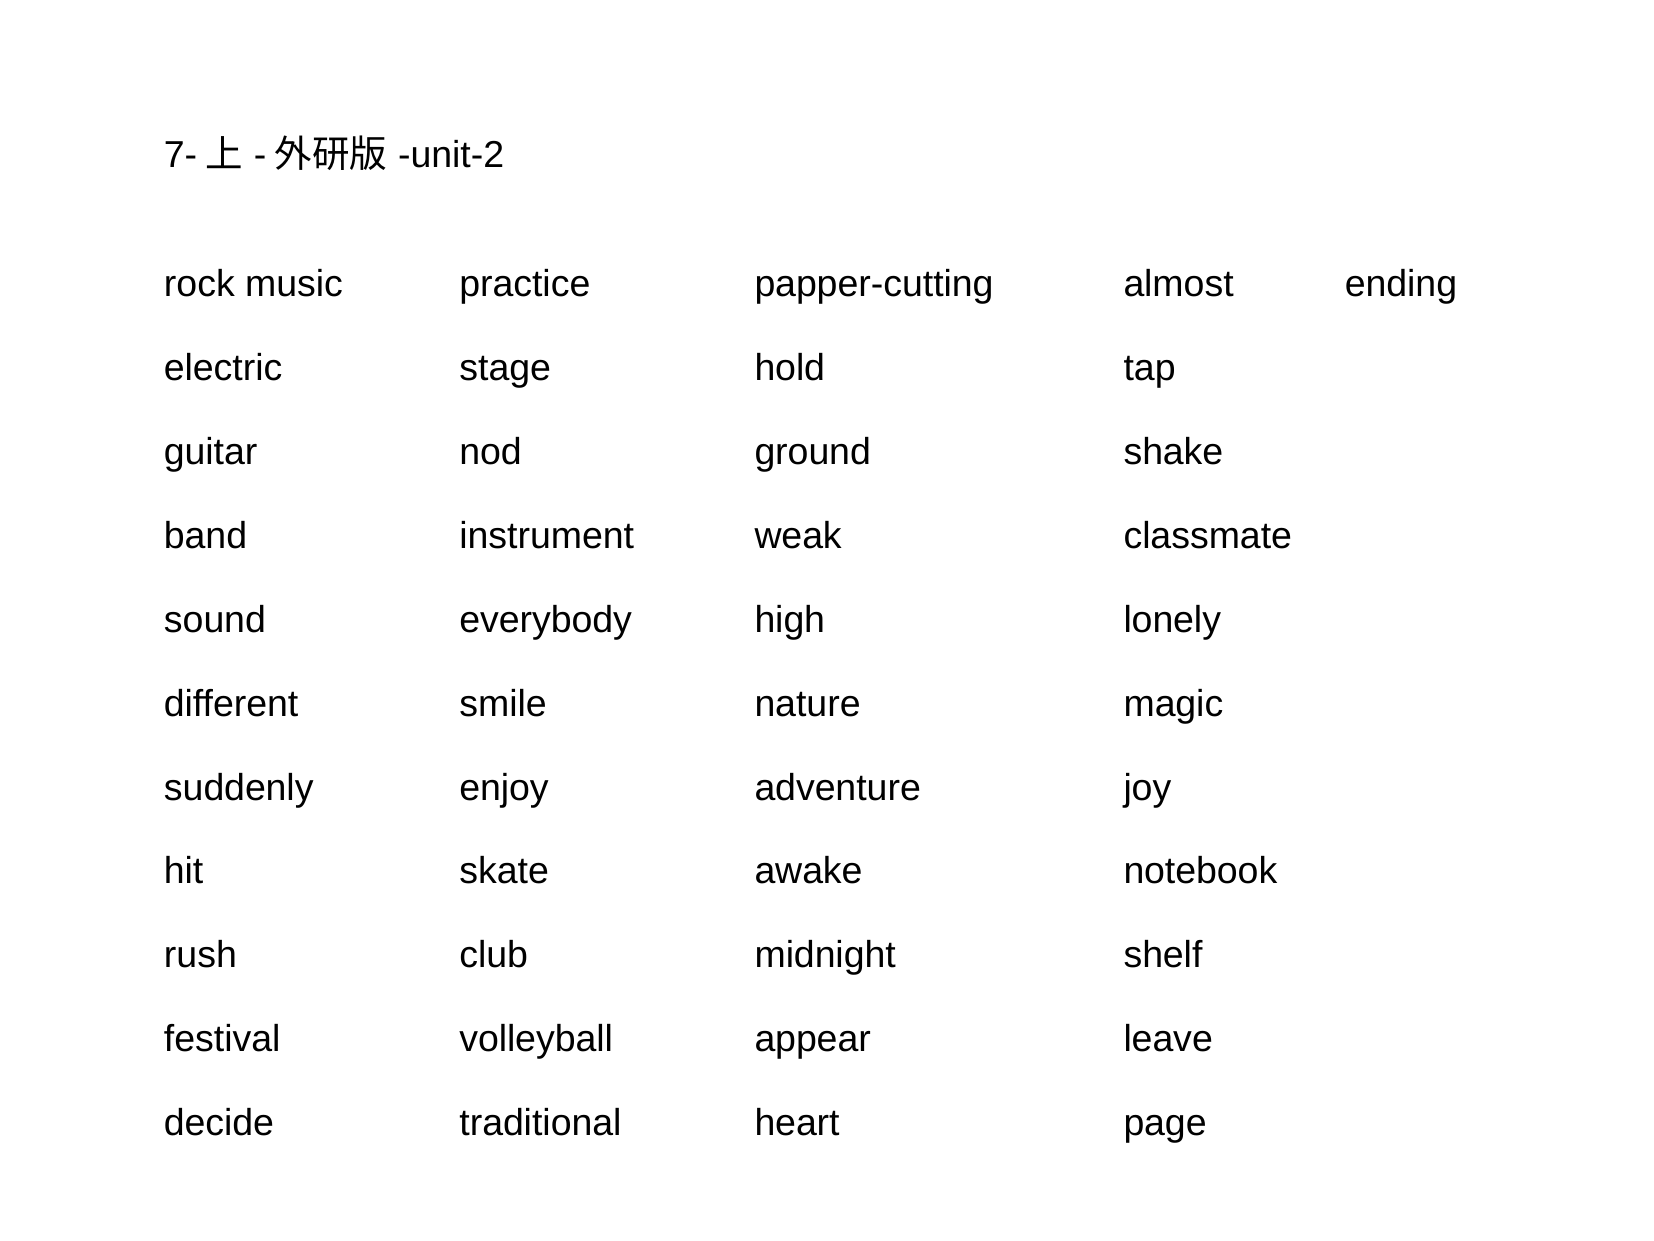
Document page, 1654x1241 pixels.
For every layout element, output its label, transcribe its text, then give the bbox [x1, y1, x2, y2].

text_box 7-上-外研版-unit-2 rock music practice papper-cutting almost ending electric stage hold tap guitar nod ground shake band instrument weak classmate sound everybody high lonely different smile nature magic suddenly enjoy adventure joy hit skate awake notebook rush club midnight shelf festival volleyball appear leave decide traditional heart page [149, 116, 1508, 1152]
